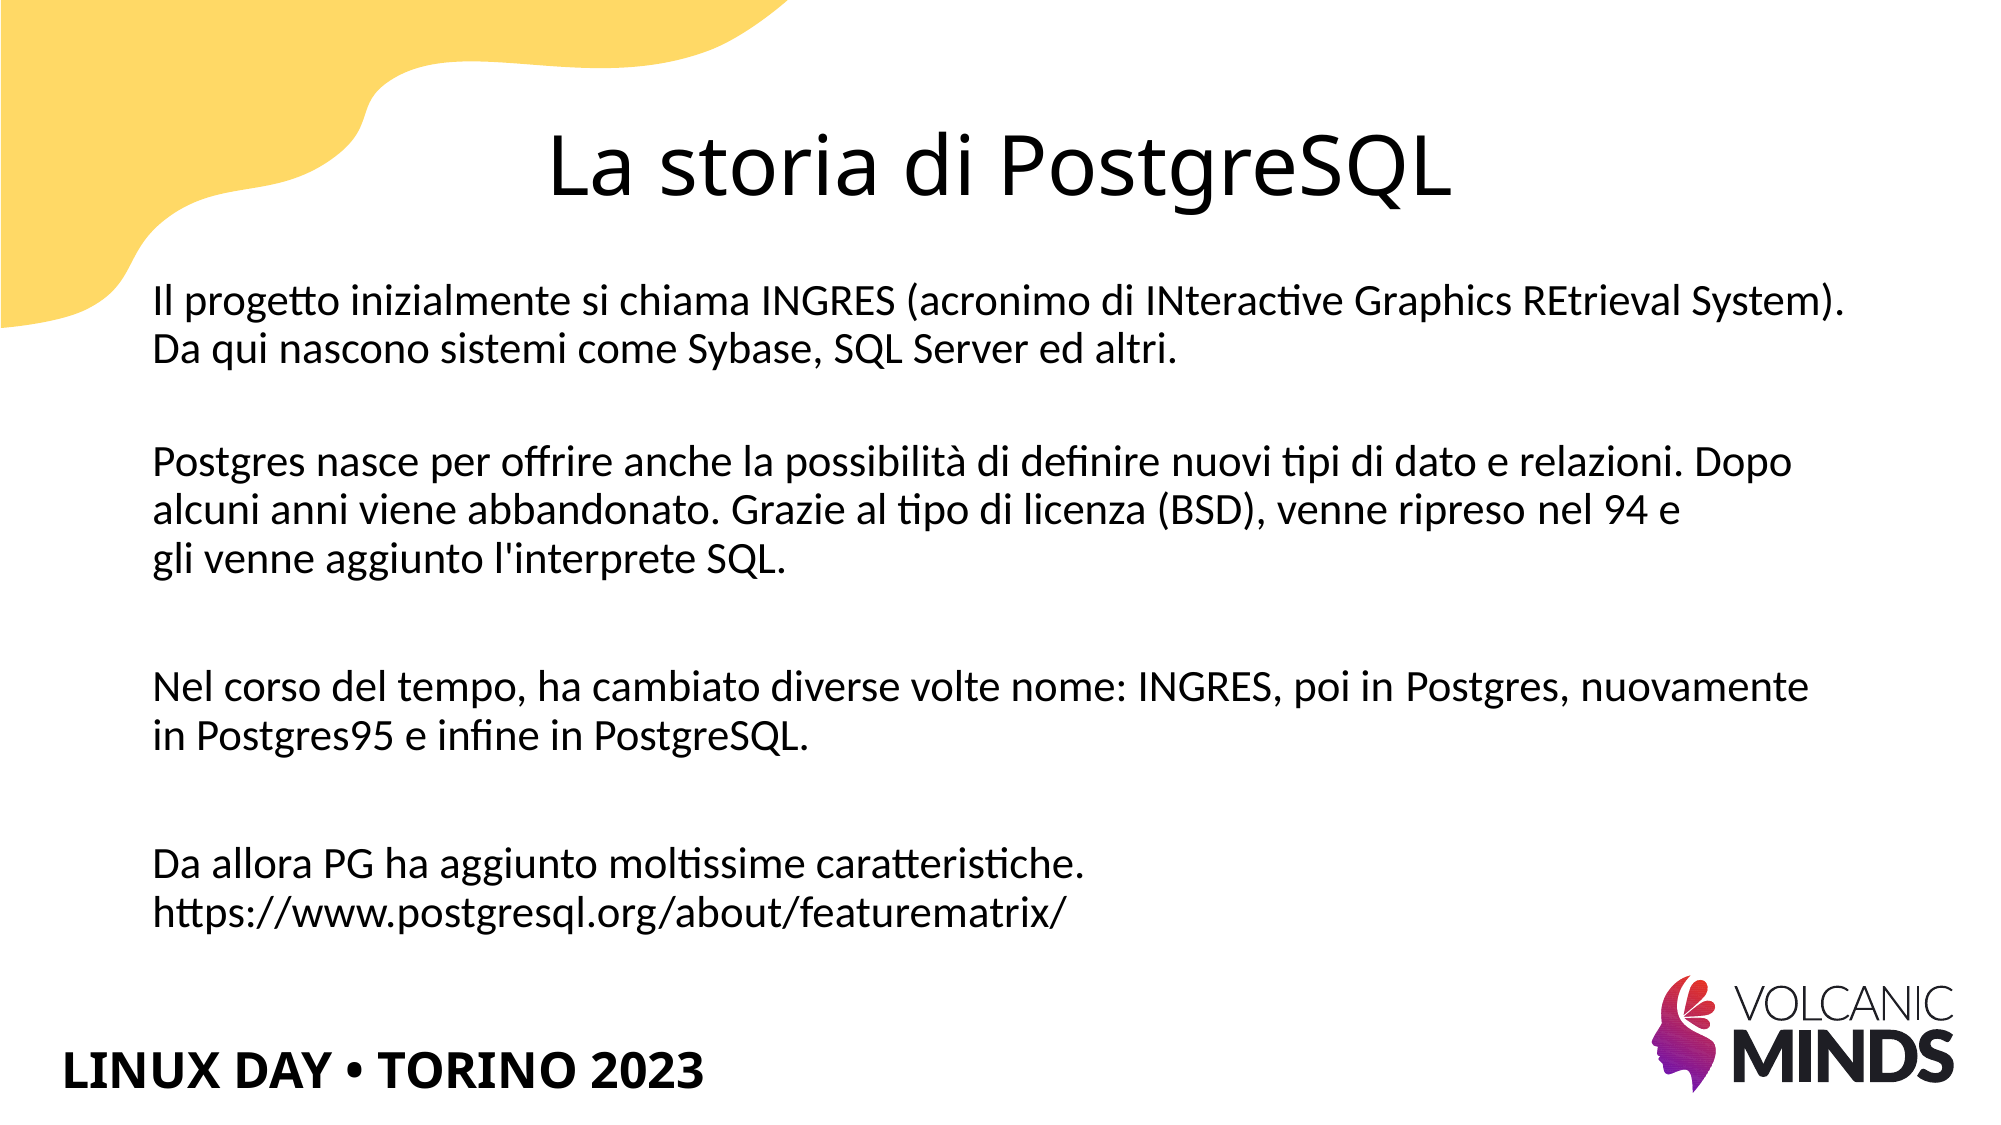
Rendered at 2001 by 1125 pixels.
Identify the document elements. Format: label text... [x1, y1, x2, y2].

picture [0, 0, 906, 631]
list Il progetto inizialmente si chiama INGRES (acronimo di INteractive Graphics REtrieval System). Da qui nascono sistemi come Sybase, SQL Server ed altri. Postgres nasce per offrire anche la possibilità di definire nuovi tipi di dato e relazioni. Dopo alcuni anni viene abbandonato. Grazie al tipo di licenza (BSD), venne ripreso nel 94 e gli venne aggiunto l'interprete SQL. Nel corso del tempo, ha cambiato diverse volte nome: INGRES, poi in Postgres, nuovamente in Postgres95 e infine in PostgreSQL. Da allora PG ha aggiunto moltissime caratteristiche. https://www.postgresql.org/about/featurematrix/ [137, 278, 1863, 950]
title La storia di PostgreSQL [137, 59, 1863, 278]
picture [1651, 975, 1955, 1093]
text_box LINUX DAY • TORINO 2023 [46, 961, 1547, 1107]
